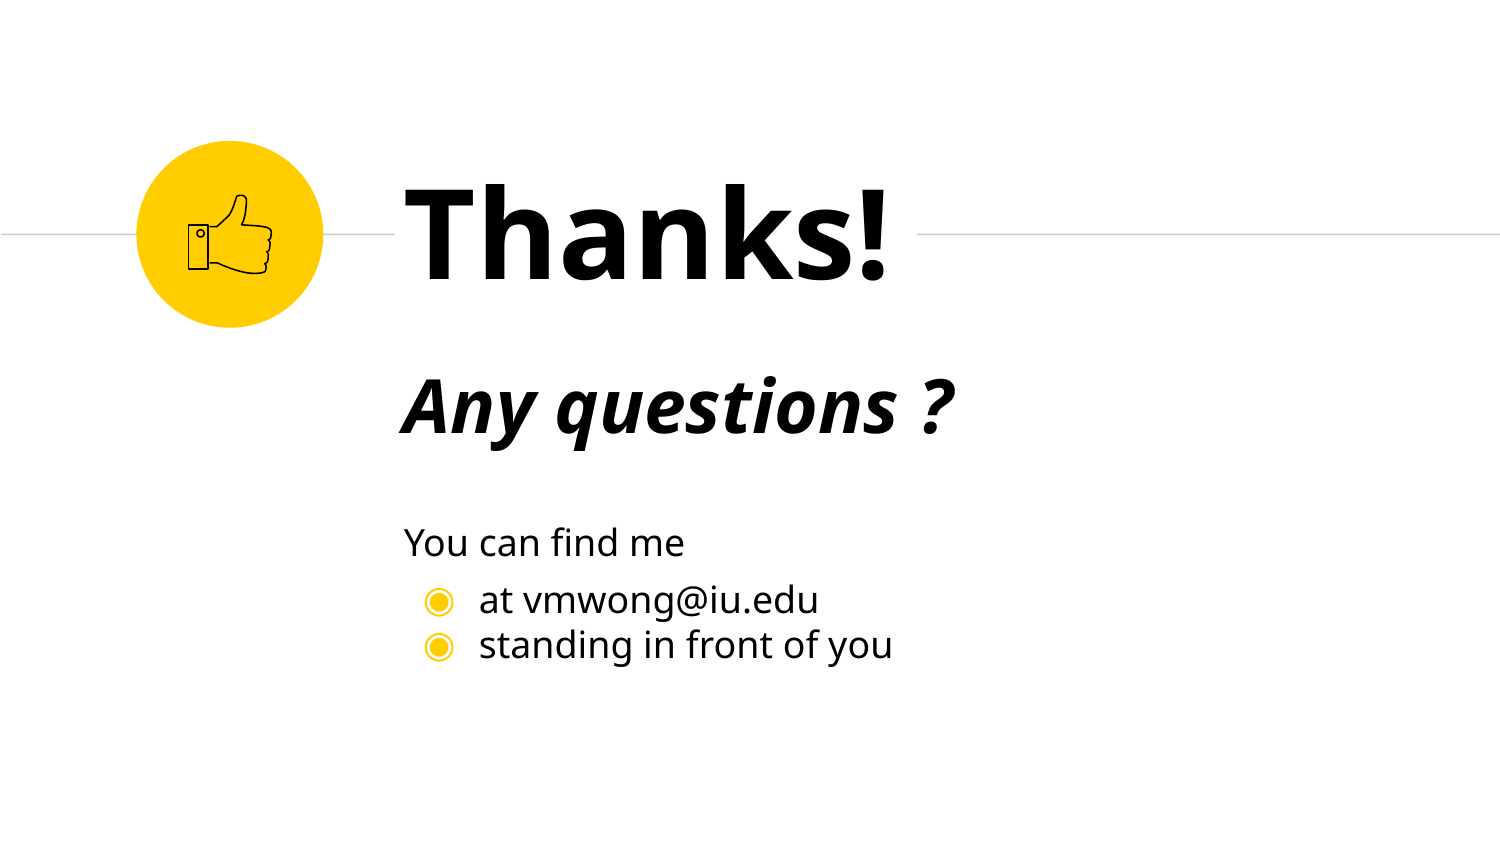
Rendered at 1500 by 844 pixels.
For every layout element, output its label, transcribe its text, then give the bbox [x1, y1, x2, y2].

subtitle Any questions ? You can find me at vmwong@iu.edu standing in front of you [389, 343, 1213, 473]
text_box [136, 140, 324, 328]
title Thanks! [389, 133, 1195, 325]
